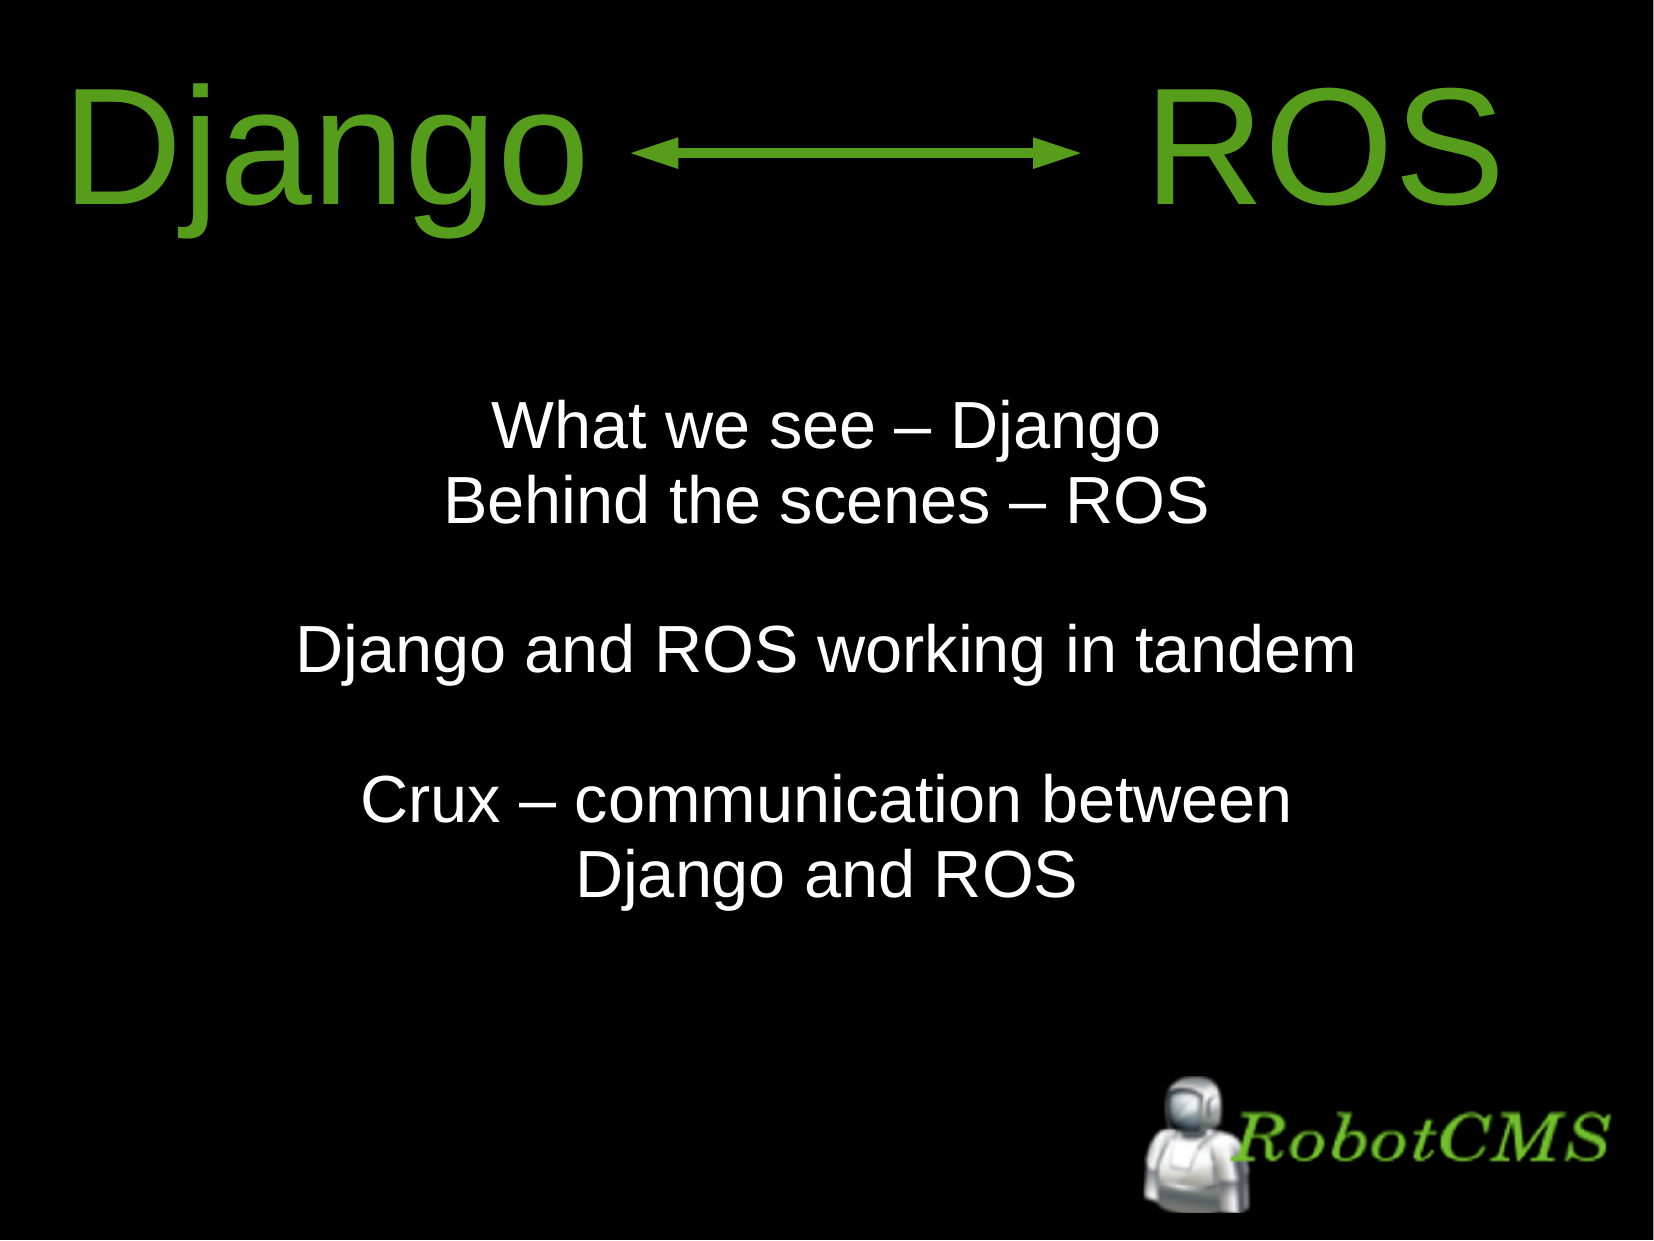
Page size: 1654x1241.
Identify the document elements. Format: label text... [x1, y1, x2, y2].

text_box Django ROS [47, 46, 1619, 249]
subtitle What we see – Django Behind the scenes – ROS Django and ROS working in tandem Crux – communication between Django and ROS [82, 290, 1571, 1010]
picture [1133, 1074, 1654, 1213]
